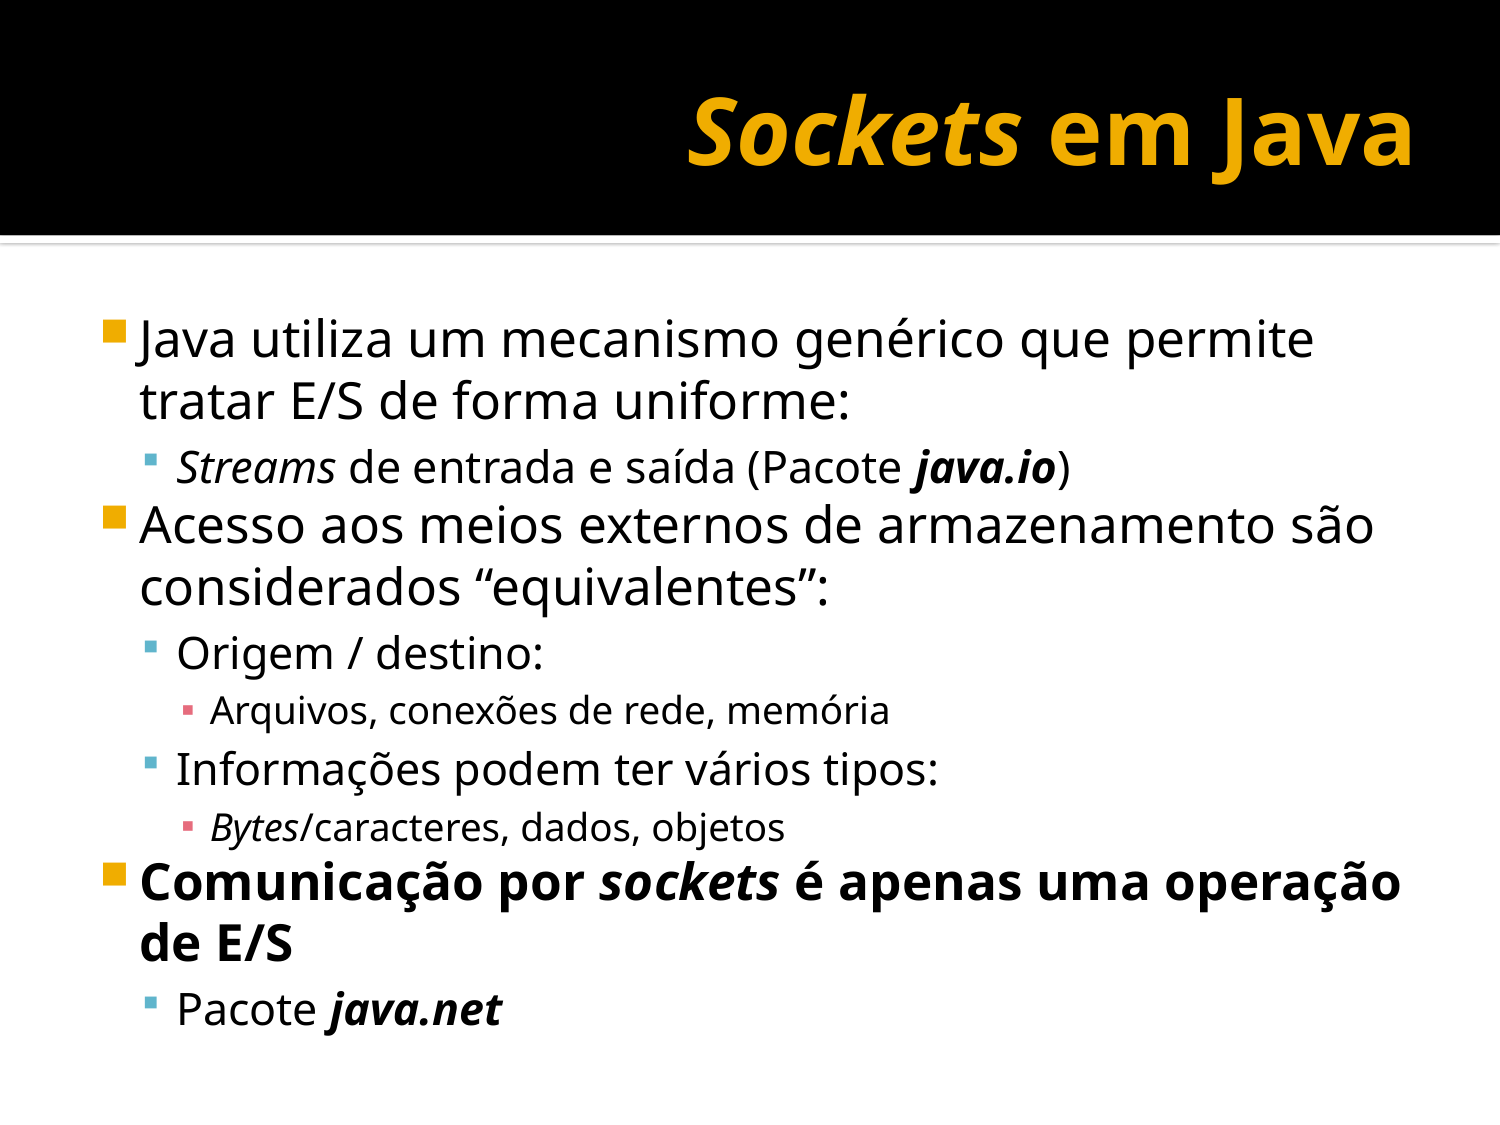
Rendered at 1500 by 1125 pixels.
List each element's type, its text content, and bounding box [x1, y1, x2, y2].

list Java utiliza um mecanismo genérico que permite tratar E/S de forma uniforme: Streams de entrada e saída (Pacote java.io) Acesso aos meios externos de armazenamento são considerados “equivalentes”: Origem / destino: Arquivos, conexões de rede, memória Informações podem ter vários tipos: Bytes/caracteres, dados, objetos Comunicação por sockets é apenas uma operação de E/S Pacote java.net [75, 291, 1425, 1050]
title Sockets em Java [75, 25, 1425, 231]
